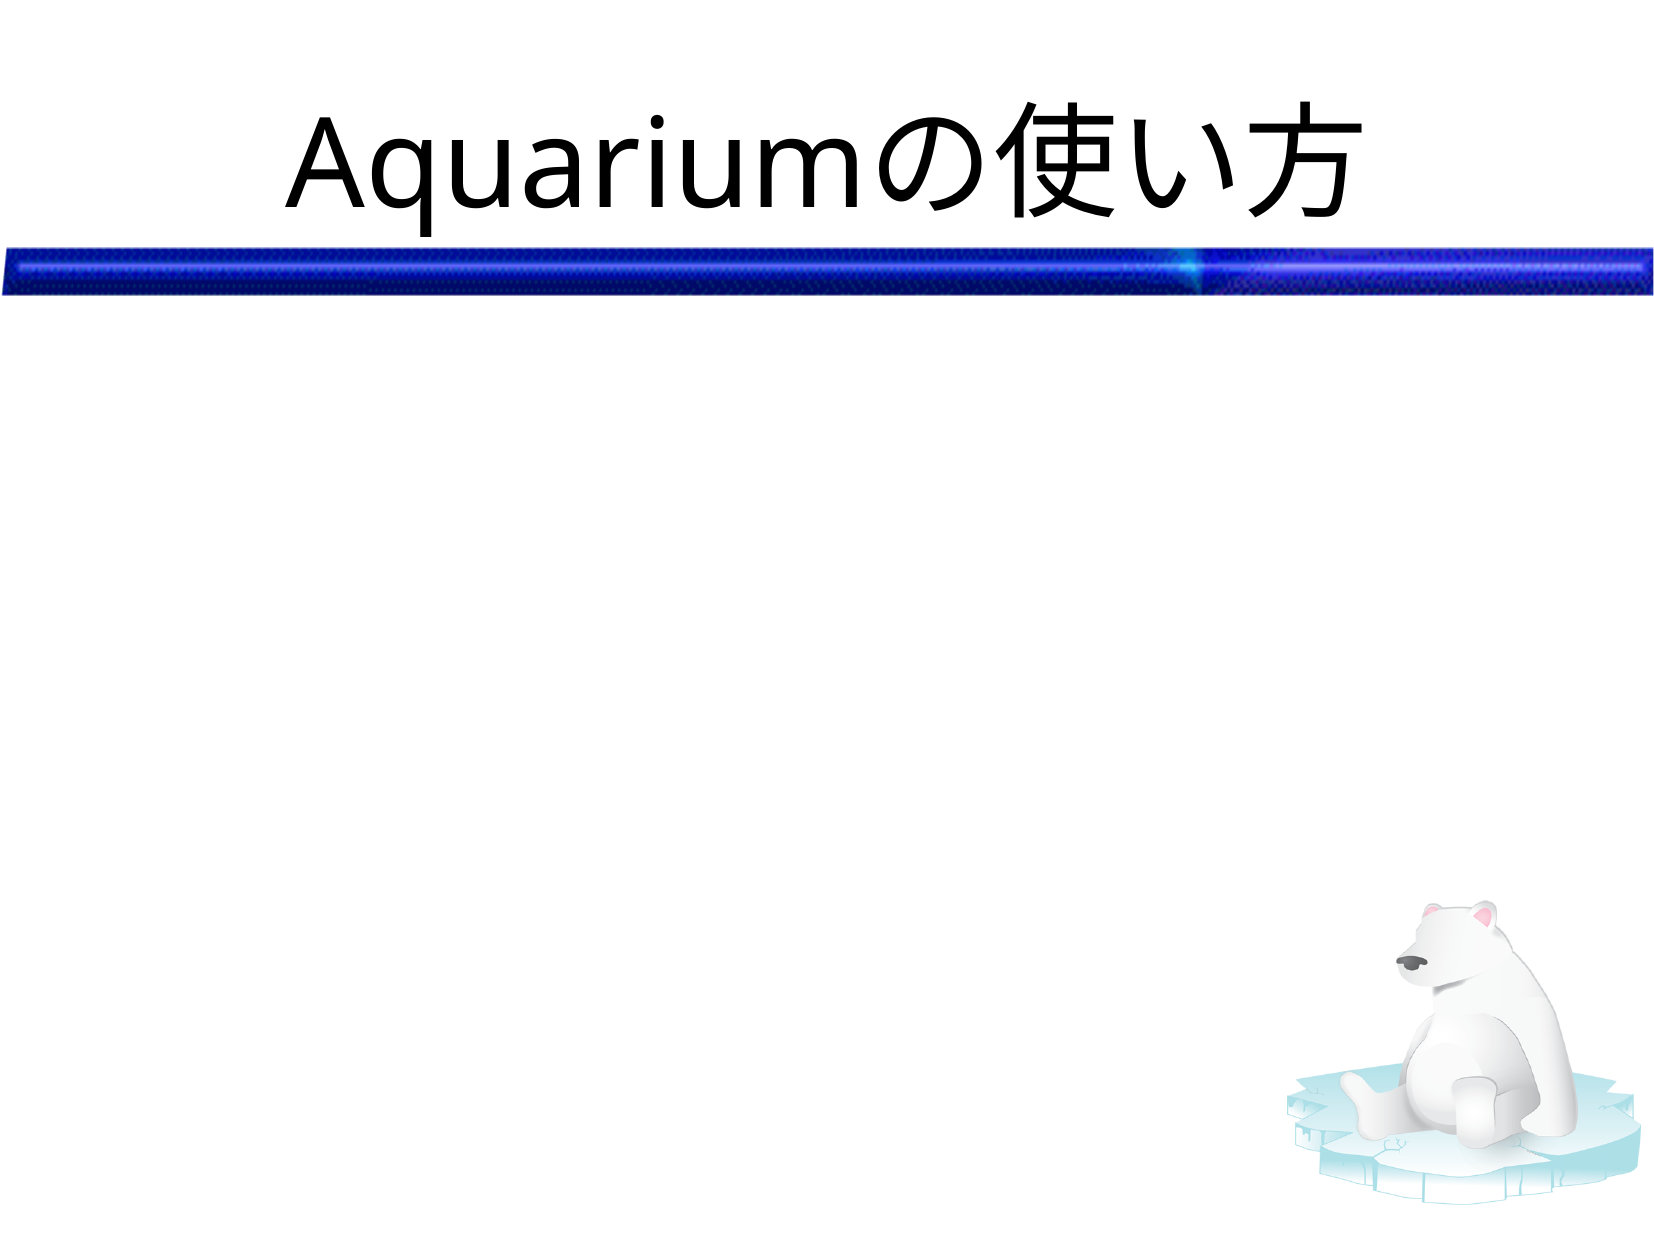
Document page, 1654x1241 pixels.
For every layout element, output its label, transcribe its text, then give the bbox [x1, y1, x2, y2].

picture [1, 248, 1654, 296]
picture [1287, 897, 1641, 1205]
title Aquariumの使い方 [82, 49, 1571, 247]
